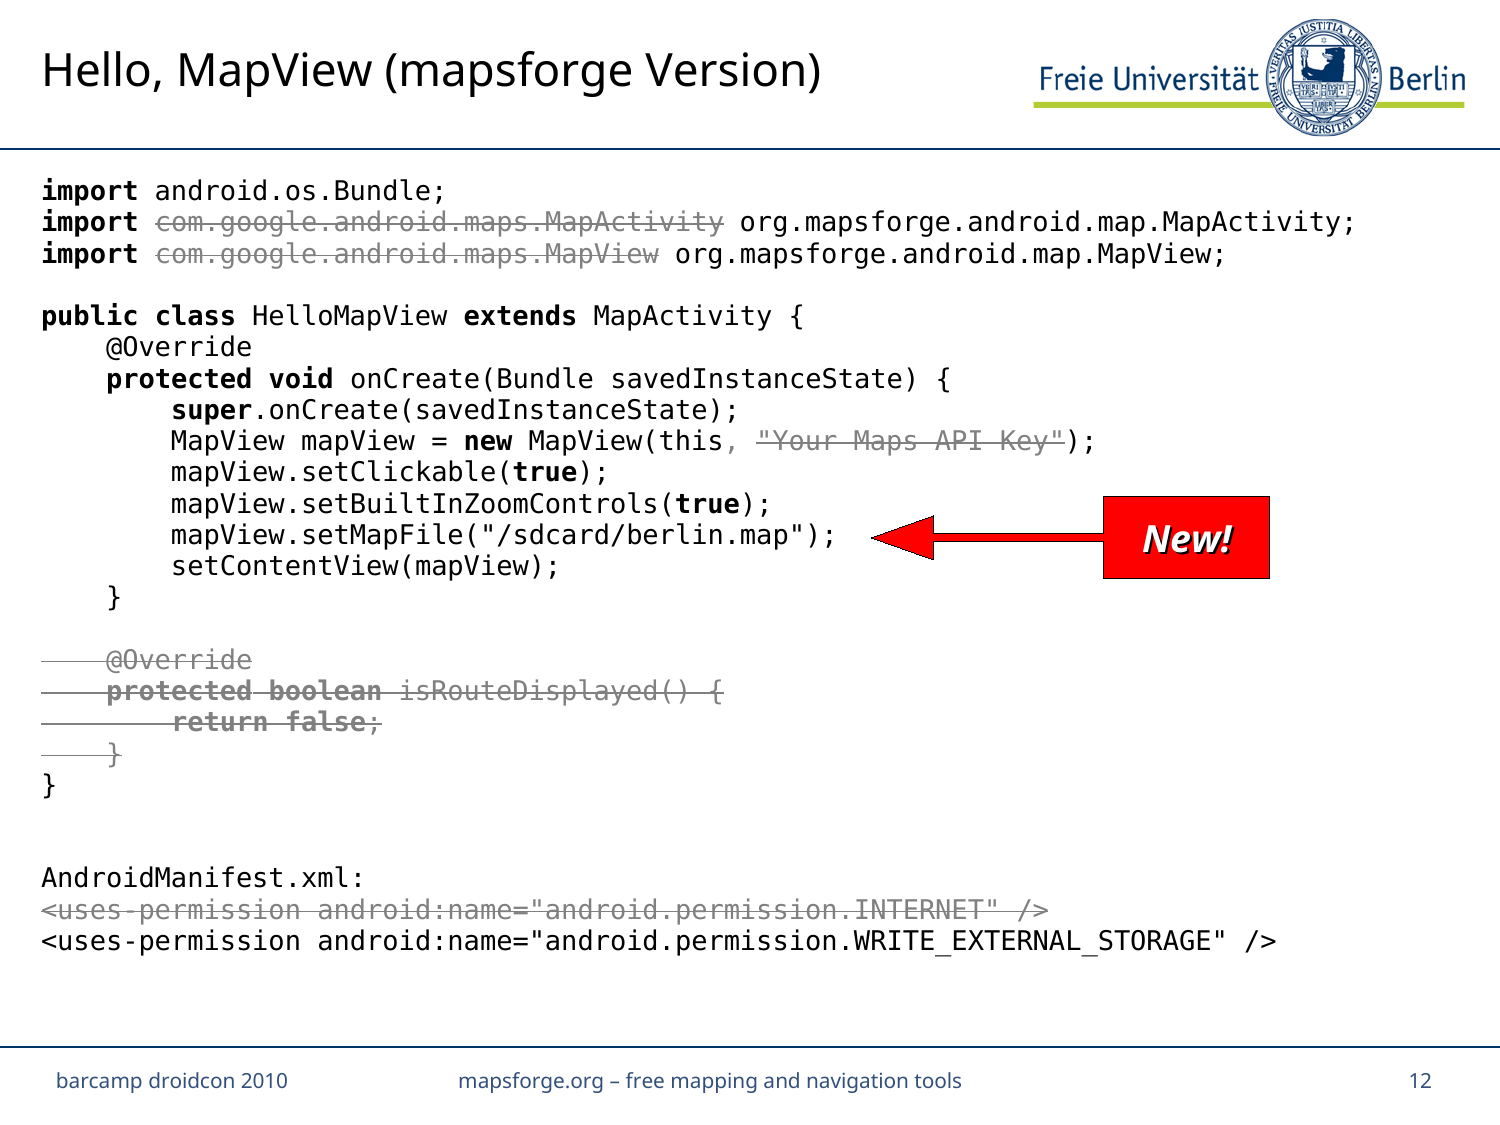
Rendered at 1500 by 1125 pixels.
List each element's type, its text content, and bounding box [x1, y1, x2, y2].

list import android.os.Bundle; import com.google.android.maps.MapActivity org.mapsforge.android.map.MapActivity; import com.google.android.maps.MapView org.mapsforge.android.map.MapView; public class HelloMapView extends MapActivity { @Override protected void onCreate(Bundle savedInstanceState) { super.onCreate(savedInstanceState); MapView mapView = new MapView(this, "Your Maps API Key"); mapView.setClickable(true); mapView.setBuiltInZoomControls(true); mapView.setMapFile("/sdcard/berlin.map"); setContentView(mapView); } @Override protected boolean isRouteDisplayed() { return false; } } AndroidManifest.xml: <uses-permission android:name="android.permission.INTERNET" /> <uses-permission android:name="android.permission.WRITE_EXTERNAL_STORAGE" /> [41, 175, 1447, 957]
text_box New! [871, 496, 1270, 579]
title Hello, MapView (mapsforge Version) [41, 0, 1016, 138]
picture [1033, 19, 1470, 137]
